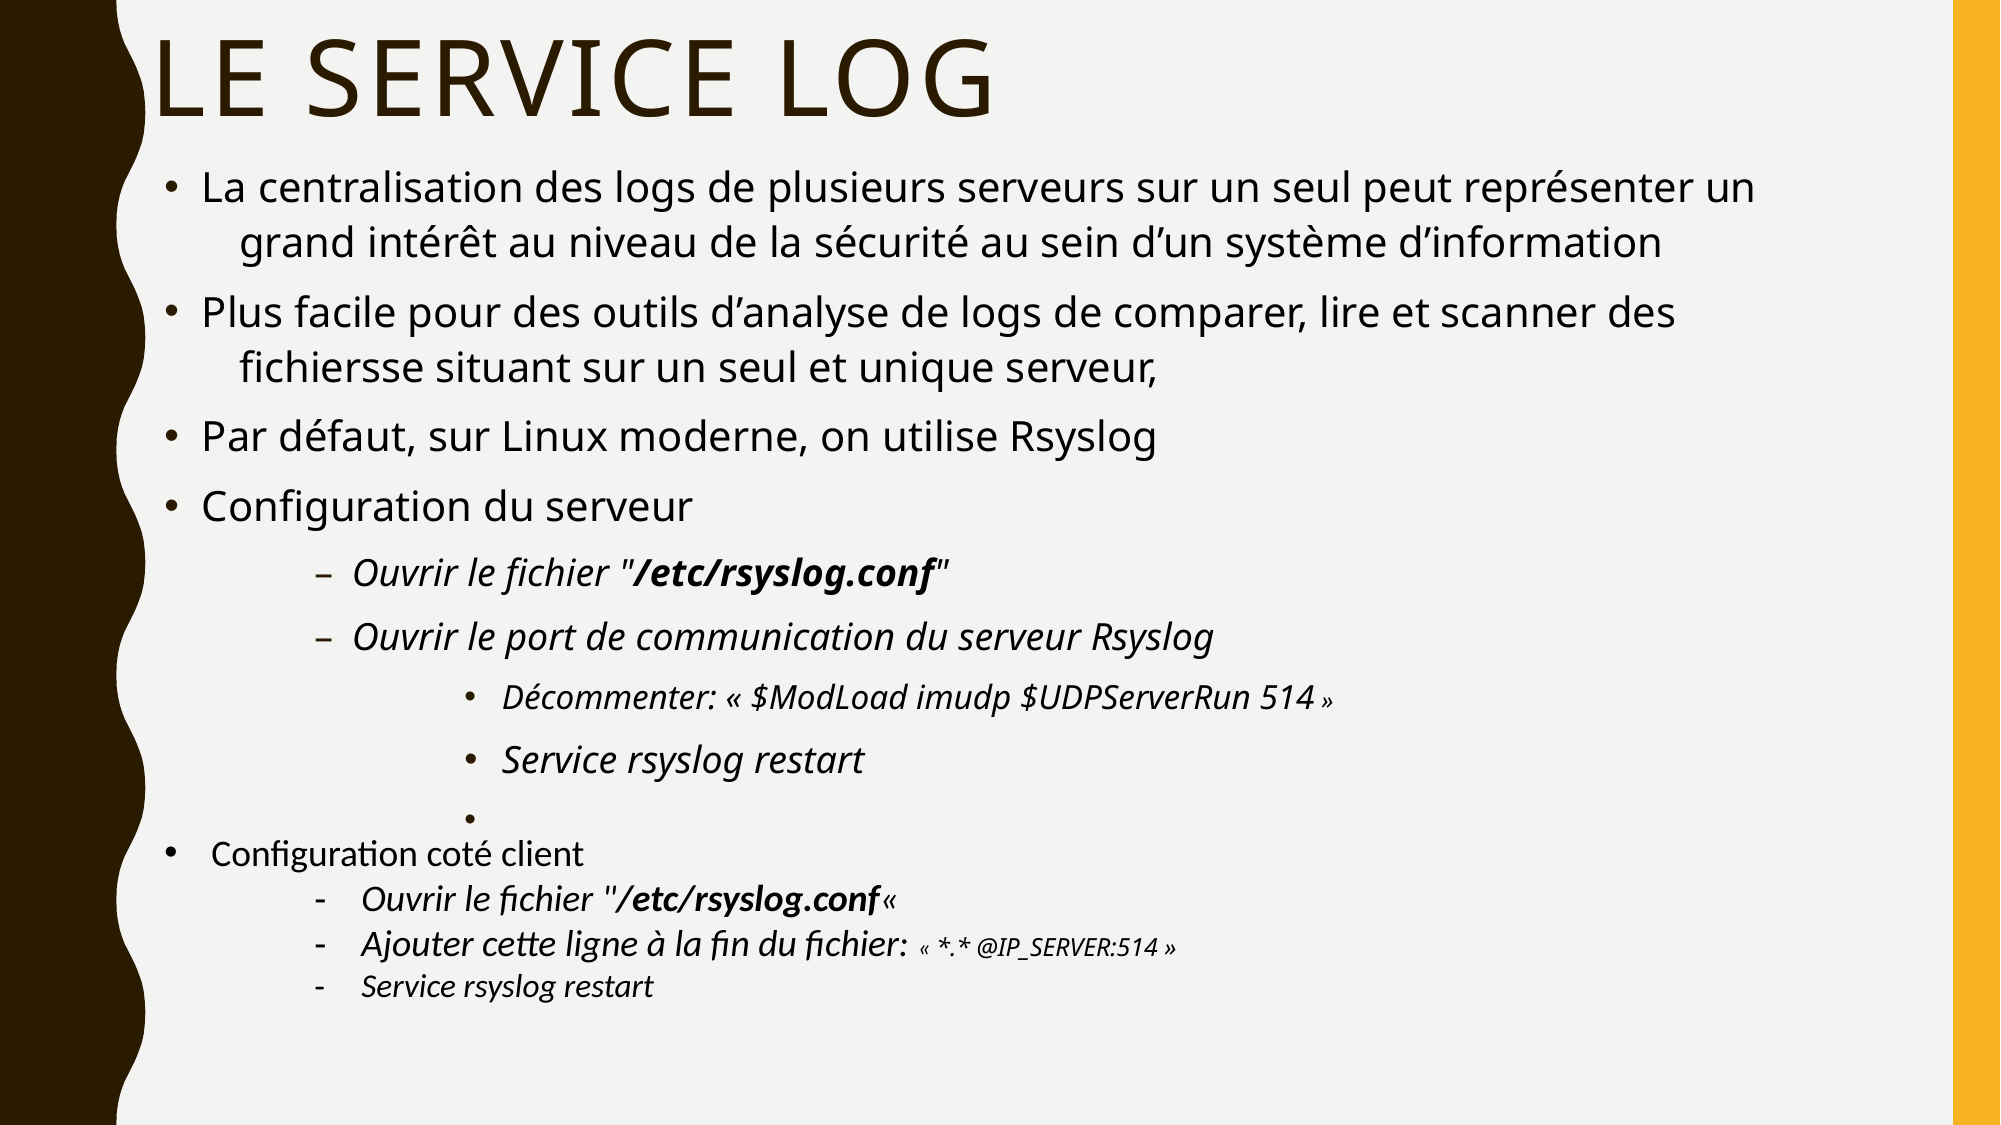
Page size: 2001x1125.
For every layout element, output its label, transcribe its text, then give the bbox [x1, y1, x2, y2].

title Le service log [135, 17, 1805, 161]
list La centralisation des logs de plusieurs serveurs sur un seul peut représenter un grand intérêt au niveau de la sécurité au sein d’un système d’information Plus facile pour des outils d’analyse de logs de comparer, lire et scanner des fichiersse situant sur un seul et unique serveur, Par défaut, sur Linux moderne, on utilise Rsyslog Configuration du serveur Ouvrir le fichier "/etc/rsyslog.conf" Ouvrir le port de communication du serveur Rsyslog Décommenter: « $ModLoad imudp $UDPServerRun 514 » Service rsyslog restart [149, 148, 1820, 822]
text_box Configuration coté client Ouvrir le fichier "/etc/rsyslog.conf« Ajouter cette ligne à la fin du fichier: « *.* @IP_SERVER:514 » Service rsyslog restart [149, 821, 1699, 1086]
